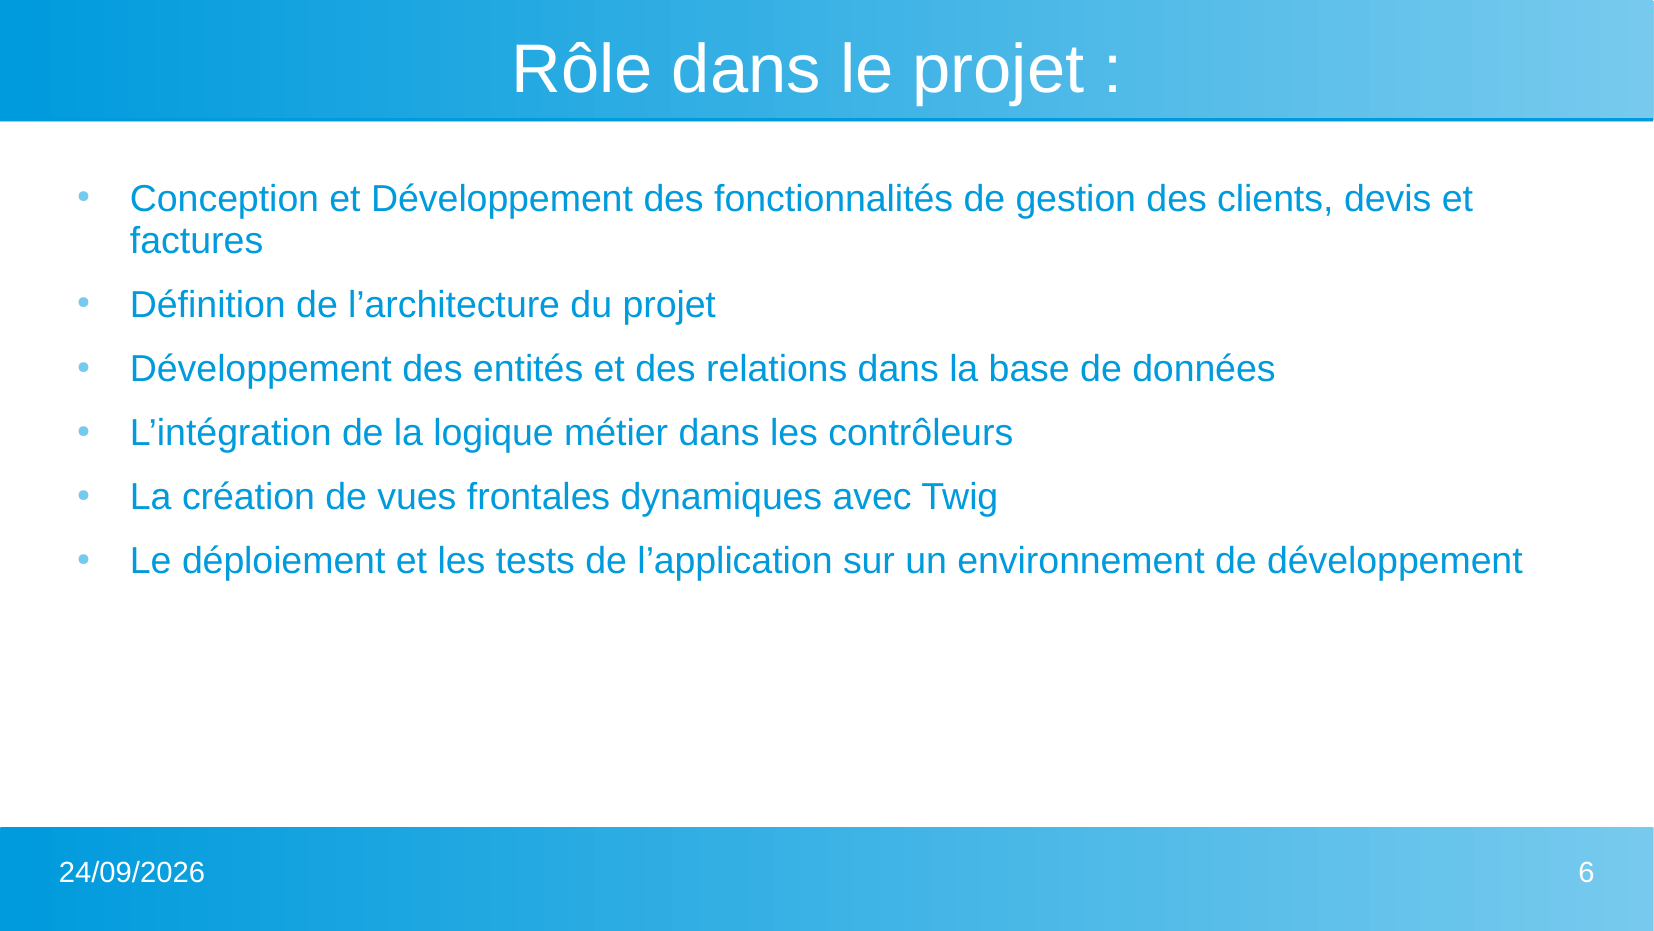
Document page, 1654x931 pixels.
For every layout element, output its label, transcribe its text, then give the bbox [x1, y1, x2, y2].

list Conception et Développement des fonctionnalités de gestion des clients, devis et factures Définition de l’architecture du projet Développement des entités et des relations dans la base de données L’intégration de la logique métier dans les contrôleurs La création de vues frontales dynamiques avec Twig Le déploiement et les tests de l’application sur un environnement de développement [59, 177, 1595, 768]
title Rôle dans le projet : [59, 29, 1595, 108]
